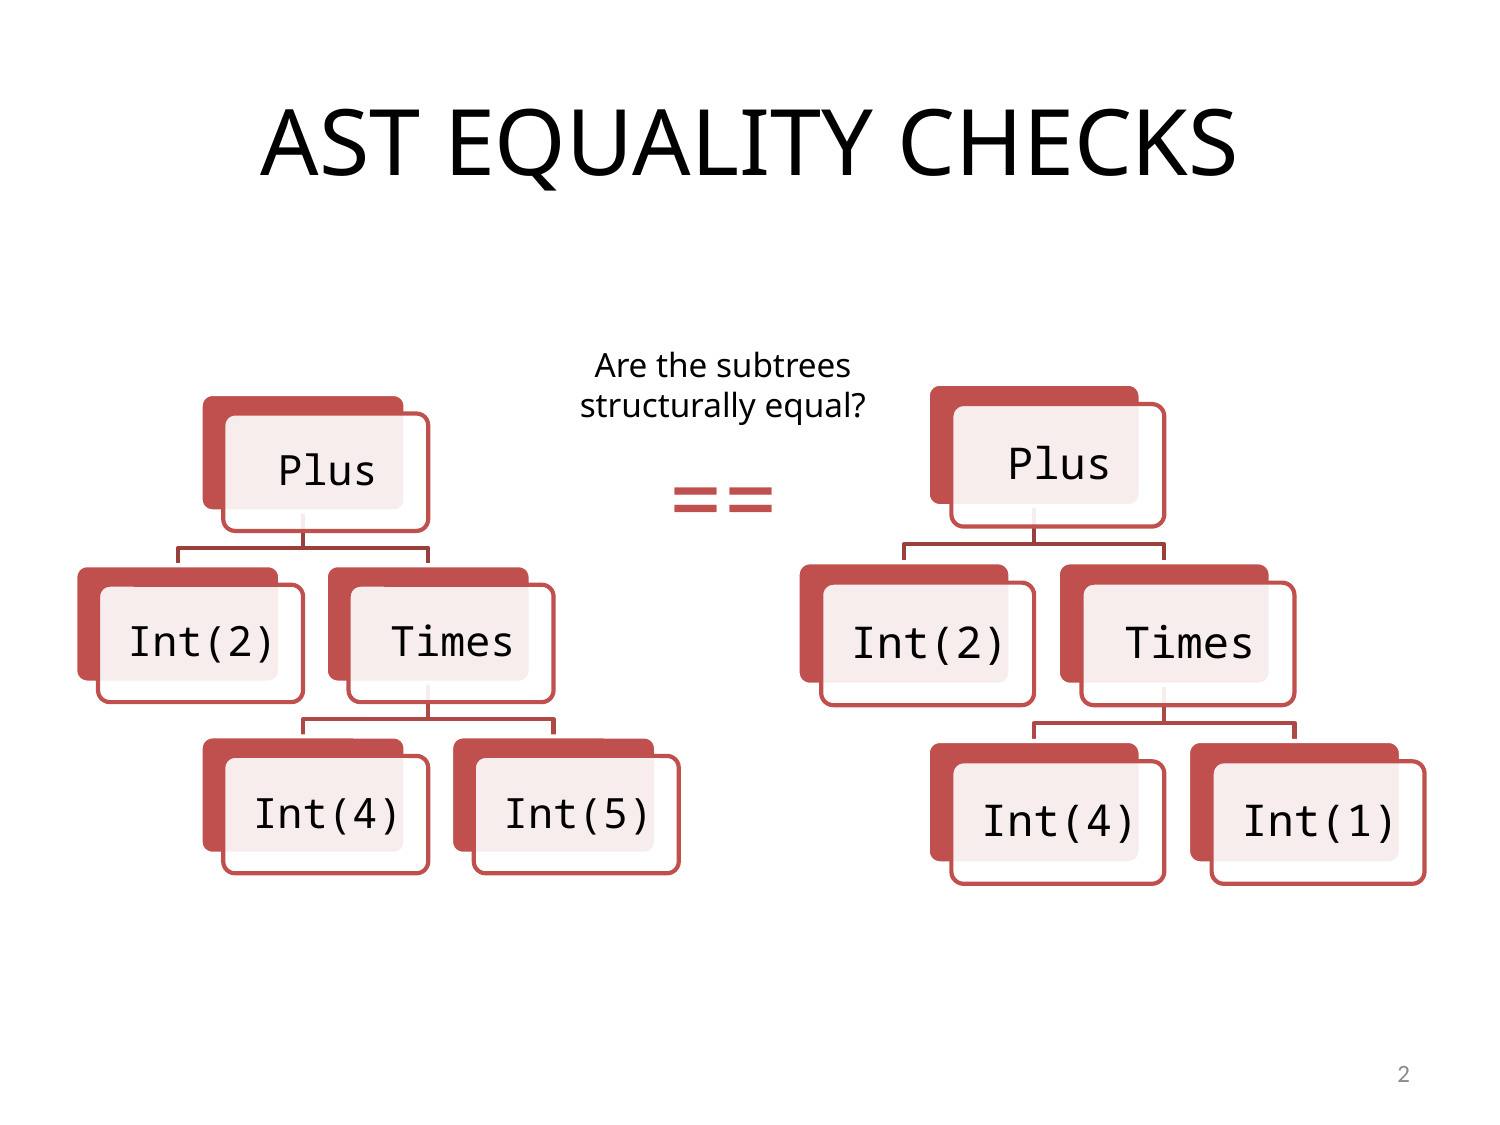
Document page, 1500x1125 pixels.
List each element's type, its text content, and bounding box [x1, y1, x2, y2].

text_box [75, 565, 281, 683]
text_box Are the subtrees structurally equal? [562, 337, 885, 432]
text_box Int(5) [473, 755, 679, 874]
text_box Int(4) [223, 755, 429, 874]
text_box == [653, 433, 794, 559]
text_box [927, 383, 1141, 507]
text_box [200, 393, 406, 512]
text_box Times [1081, 582, 1295, 706]
text_box Int(1) [1211, 761, 1425, 884]
text_box [1188, 740, 1401, 864]
text_box [797, 562, 1011, 685]
text_box [451, 736, 657, 854]
text_box [1057, 562, 1271, 685]
text_box [325, 565, 531, 683]
title AST EQUALITY CHECKS [75, 45, 1425, 233]
text_box Int(2) [821, 582, 1035, 706]
text_box Int(4) [951, 761, 1165, 884]
slide_number <number> [1074, 1042, 1425, 1103]
text_box [927, 740, 1141, 864]
text_box Int(2) [98, 584, 304, 703]
text_box Plus [951, 404, 1165, 527]
text_box [200, 736, 406, 854]
text_box Plus [223, 413, 429, 531]
text_box Times [348, 584, 554, 703]
